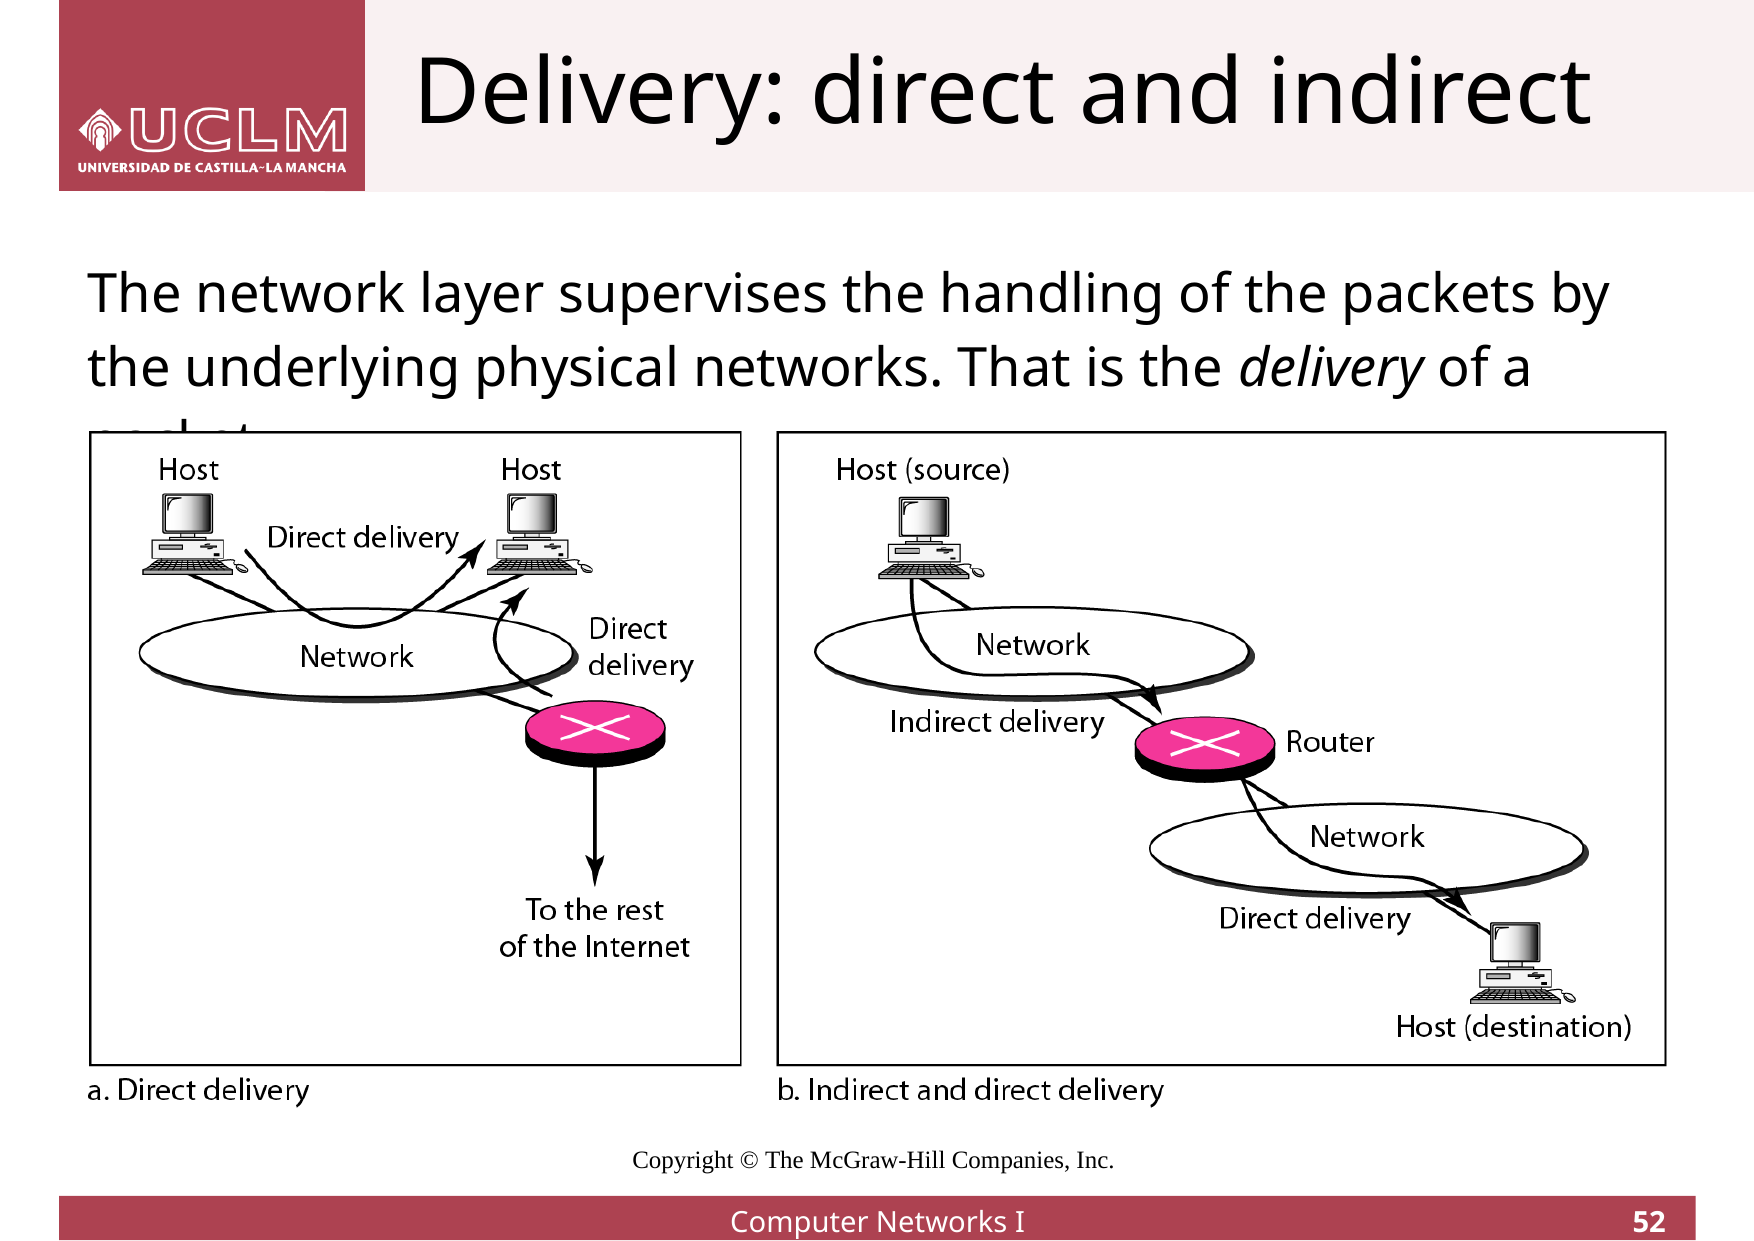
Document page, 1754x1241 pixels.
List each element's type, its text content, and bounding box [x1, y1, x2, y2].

picture [87, 431, 1667, 1109]
title Delivery: direct and indirect [413, 0, 1667, 198]
list The network layer supervises the handling of the packets by the underlying physical networks. That is the delivery of a packet. [87, 254, 1667, 431]
picture [59, 0, 365, 191]
text_box Copyright © The McGraw-Hill Companies, Inc. [478, 1136, 1276, 1182]
